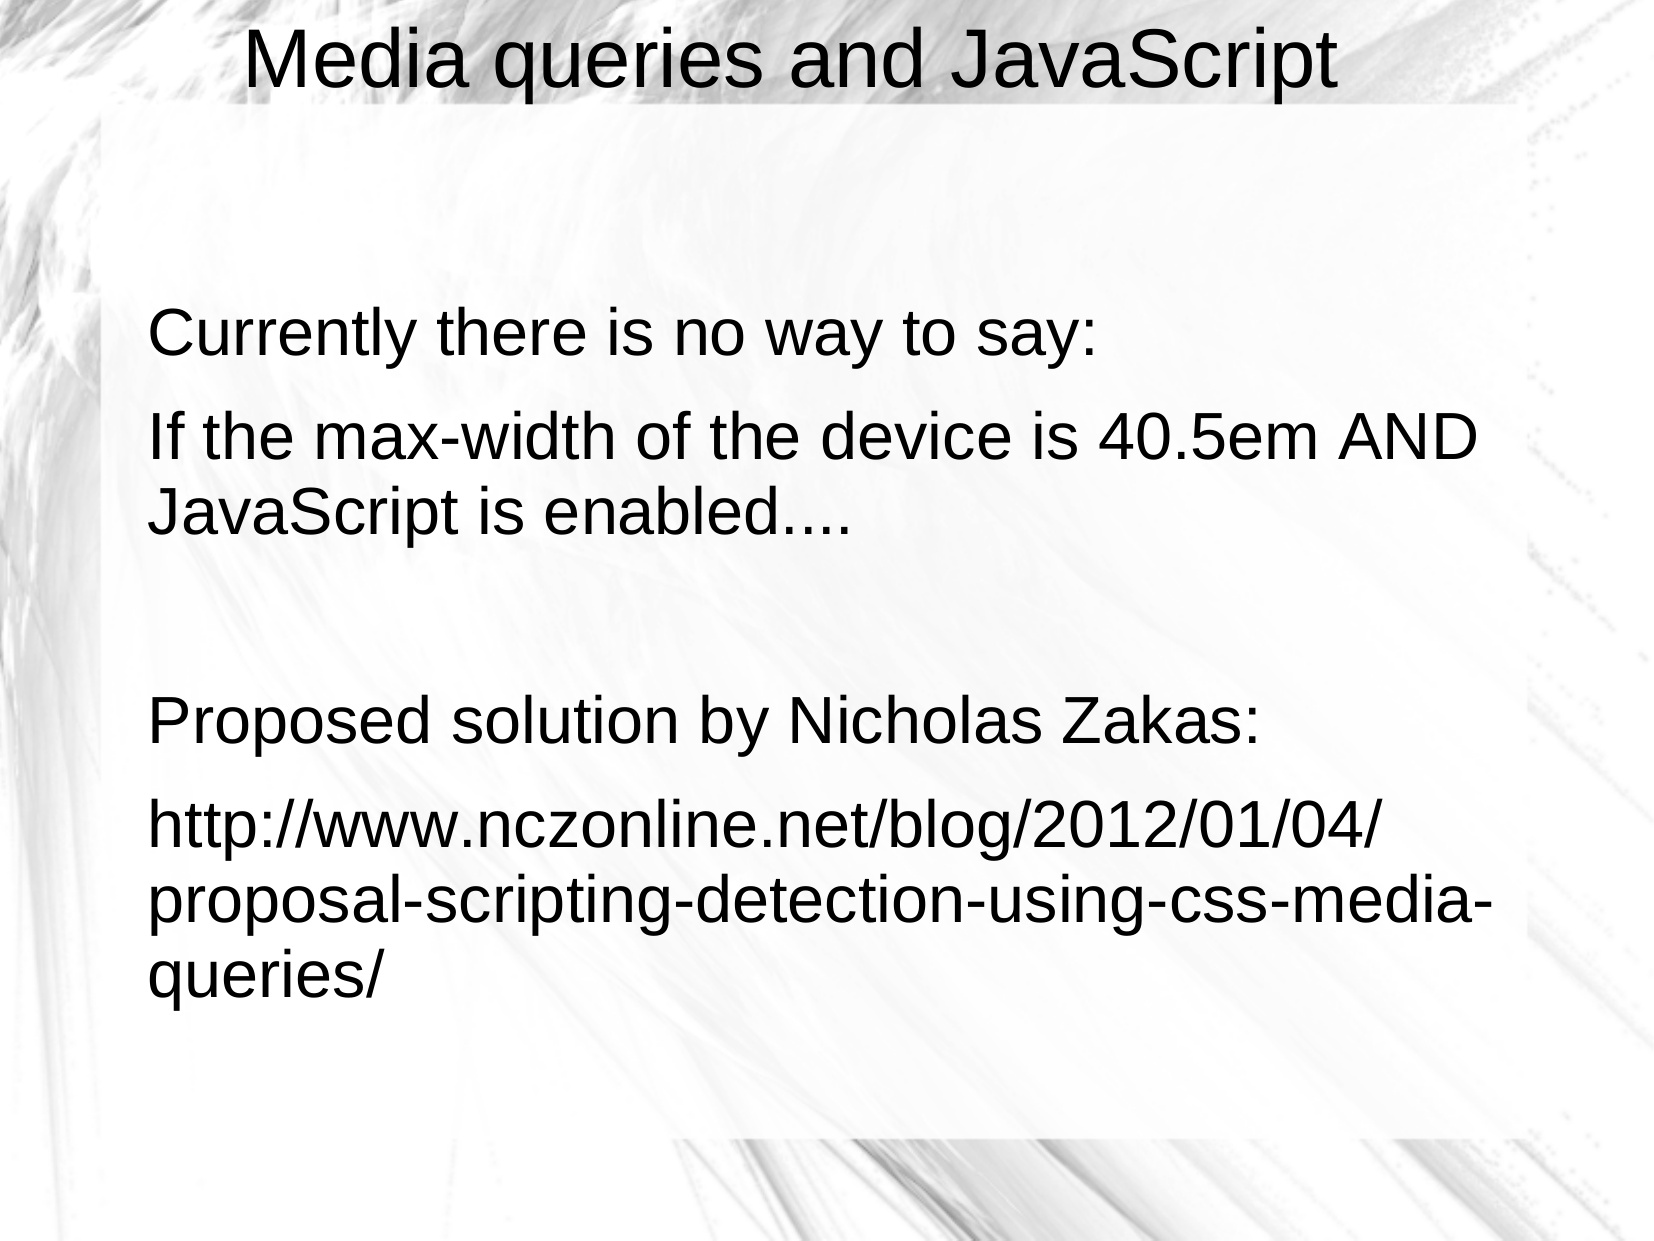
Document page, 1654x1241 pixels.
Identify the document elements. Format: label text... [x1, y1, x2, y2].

list Currently there is no way to say: If the max-width of the device is 40.5em AND JavaScript is enabled.... Proposed solution by Nicholas Zakas: http://www.nczonline.net/blog/2012/01/04/proposal-scripting-detection-using-css-media-queries/ [76, 295, 1565, 1114]
title Media queries and JavaScript [47, 0, 1536, 119]
picture [0, 0, 1654, 1241]
